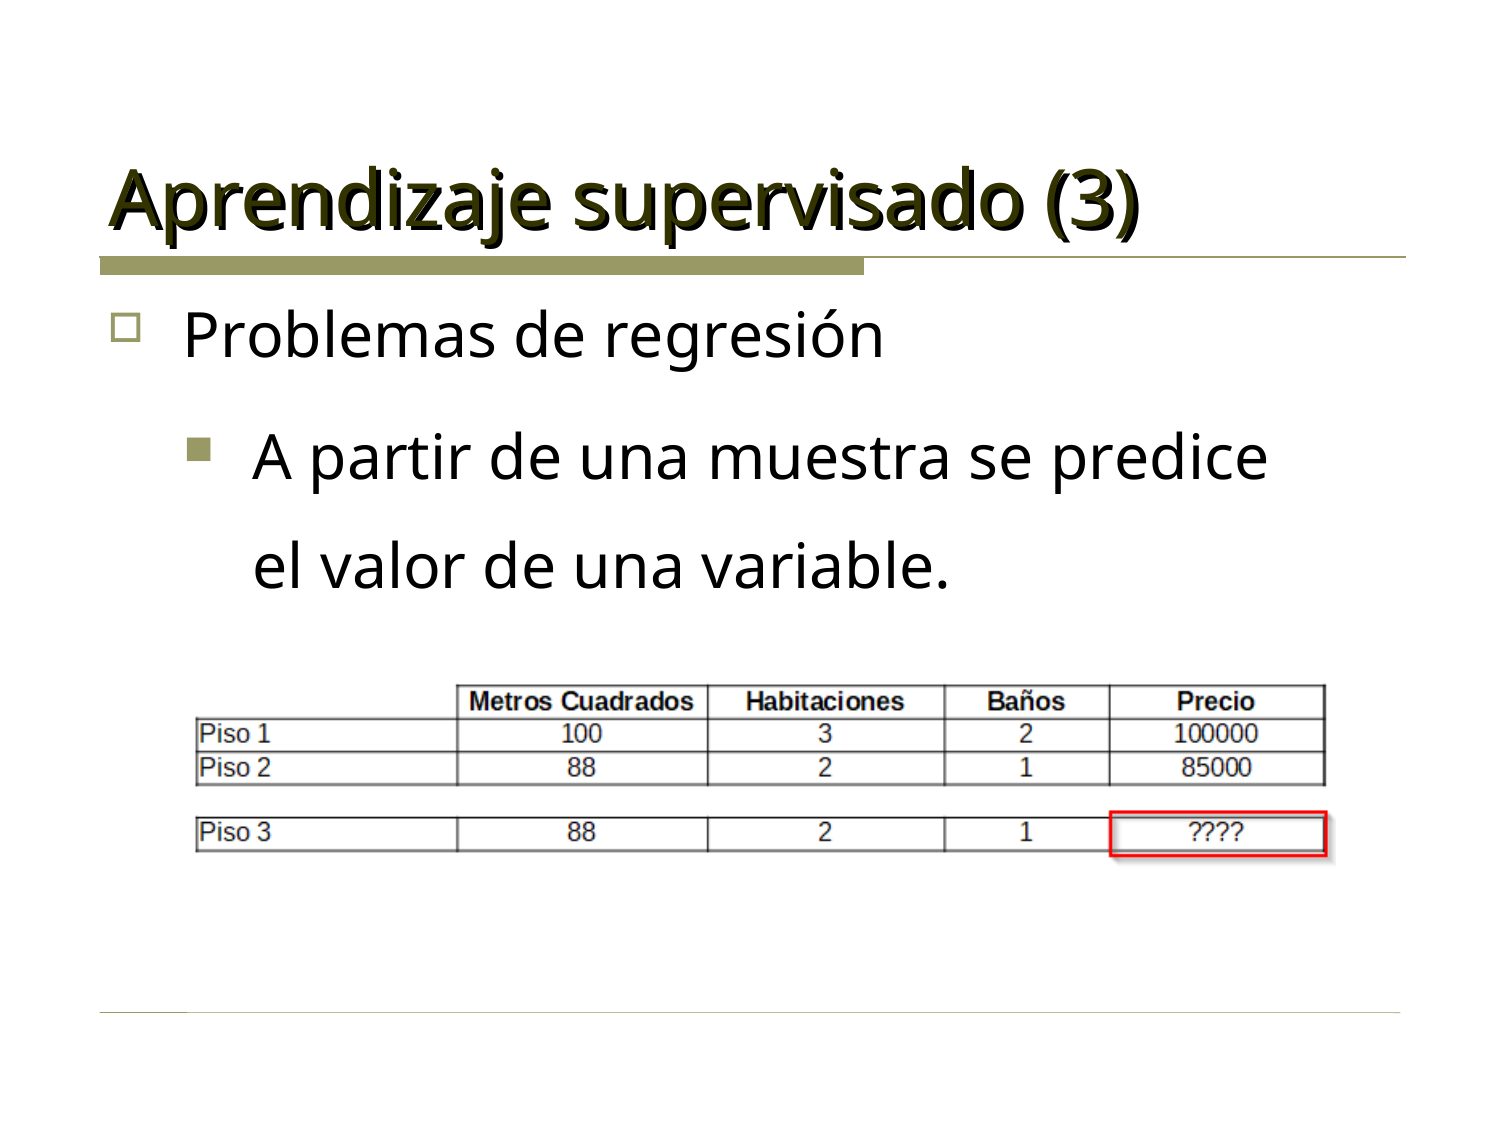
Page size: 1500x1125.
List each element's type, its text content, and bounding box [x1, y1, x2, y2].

title Aprendizaje supervisado (3) [94, 50, 1407, 250]
list Problemas de regresión A partir de una muestra se predice el valor de una variable. [92, 287, 1353, 1013]
picture [175, 651, 1336, 872]
